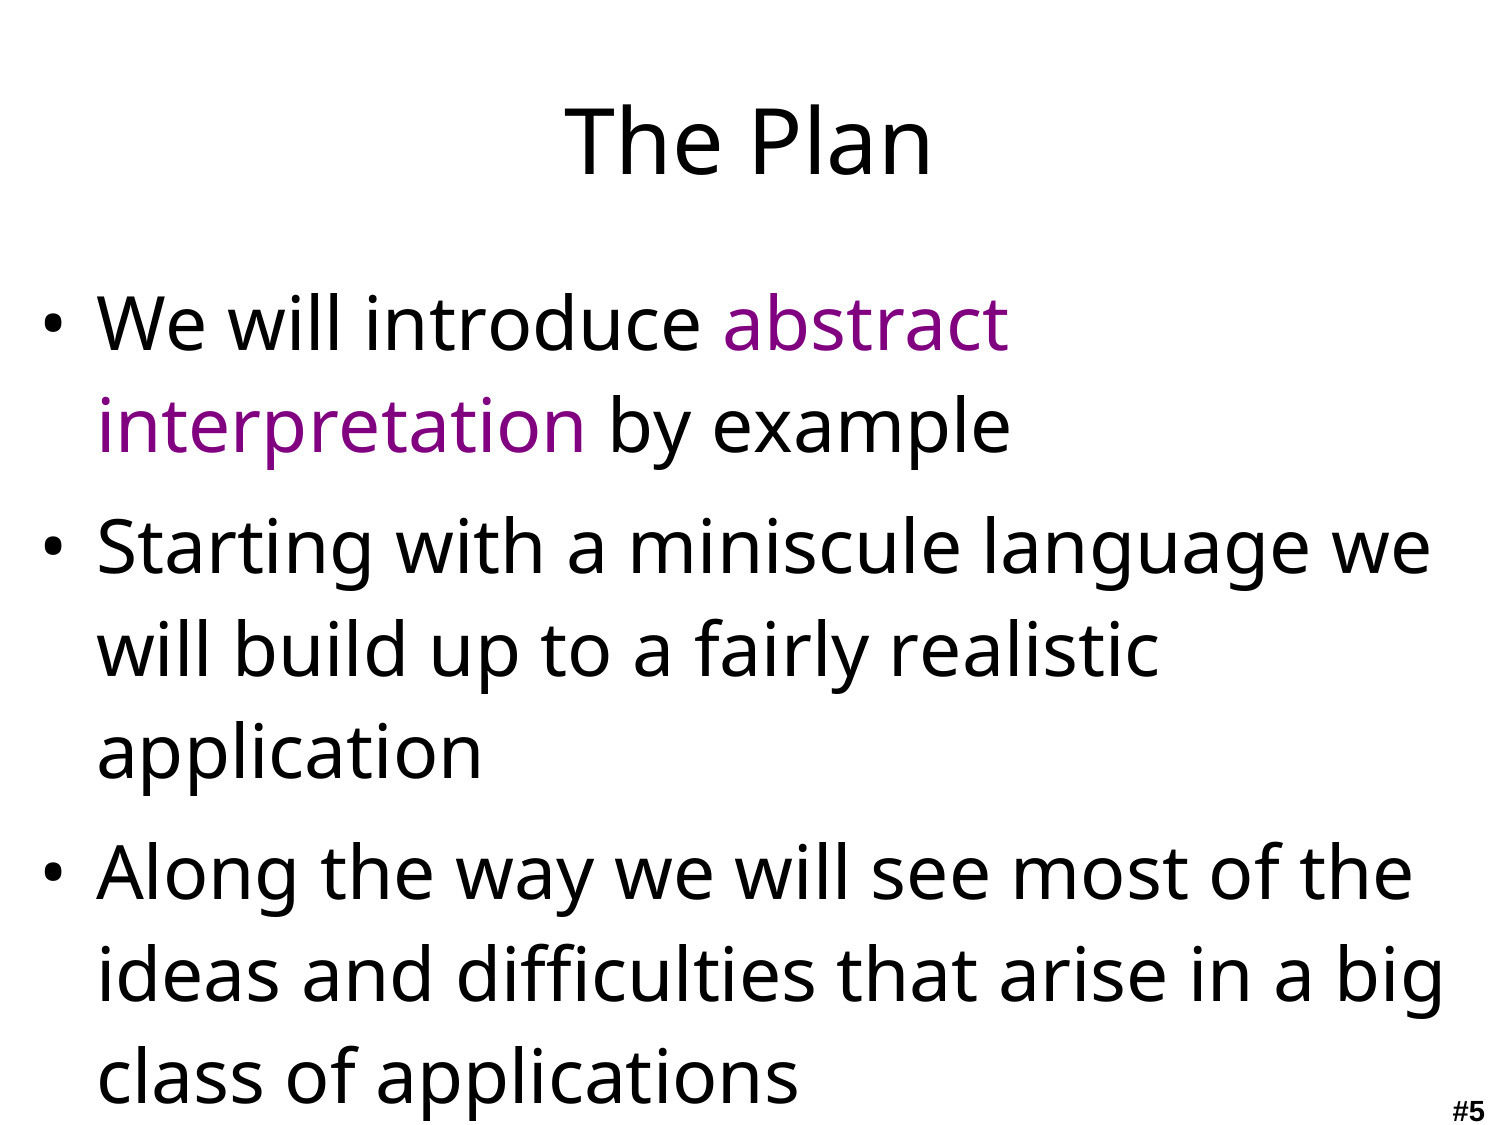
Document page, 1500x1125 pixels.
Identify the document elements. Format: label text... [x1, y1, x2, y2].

title The Plan [24, 45, 1476, 233]
list We will introduce abstract interpretation by example Starting with a miniscule language we will build up to a fairly realistic application Along the way we will see most of the ideas and difficulties that arise in a big class of applications [24, 262, 1476, 1101]
